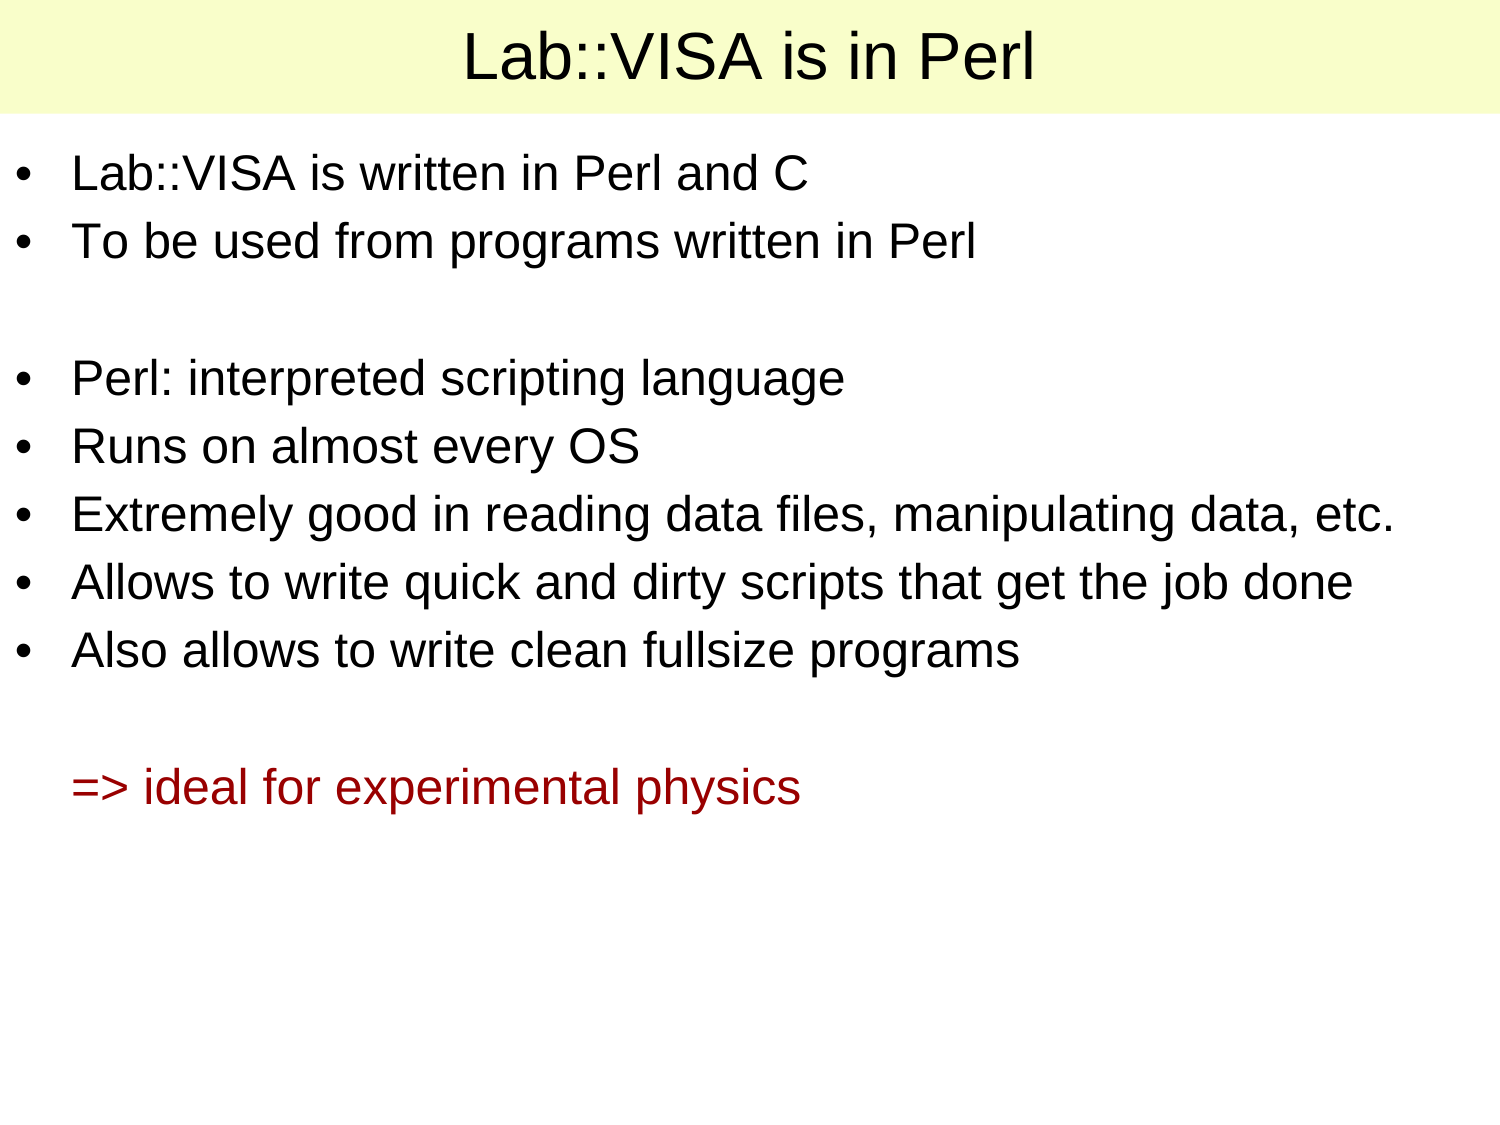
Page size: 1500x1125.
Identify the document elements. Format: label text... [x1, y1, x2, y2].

list Lab::VISA is written in Perl and C To be used from programs written in Perl Perl: interpreted scripting language Runs on almost every OS Extremely good in reading data files, manipulating data, etc. Allows to write quick and dirty scripts that get the job done Also allows to write clean fullsize programs => ideal for experimental physics [0, 137, 1500, 1125]
title Lab::VISA is in Perl [0, 0, 1500, 114]
